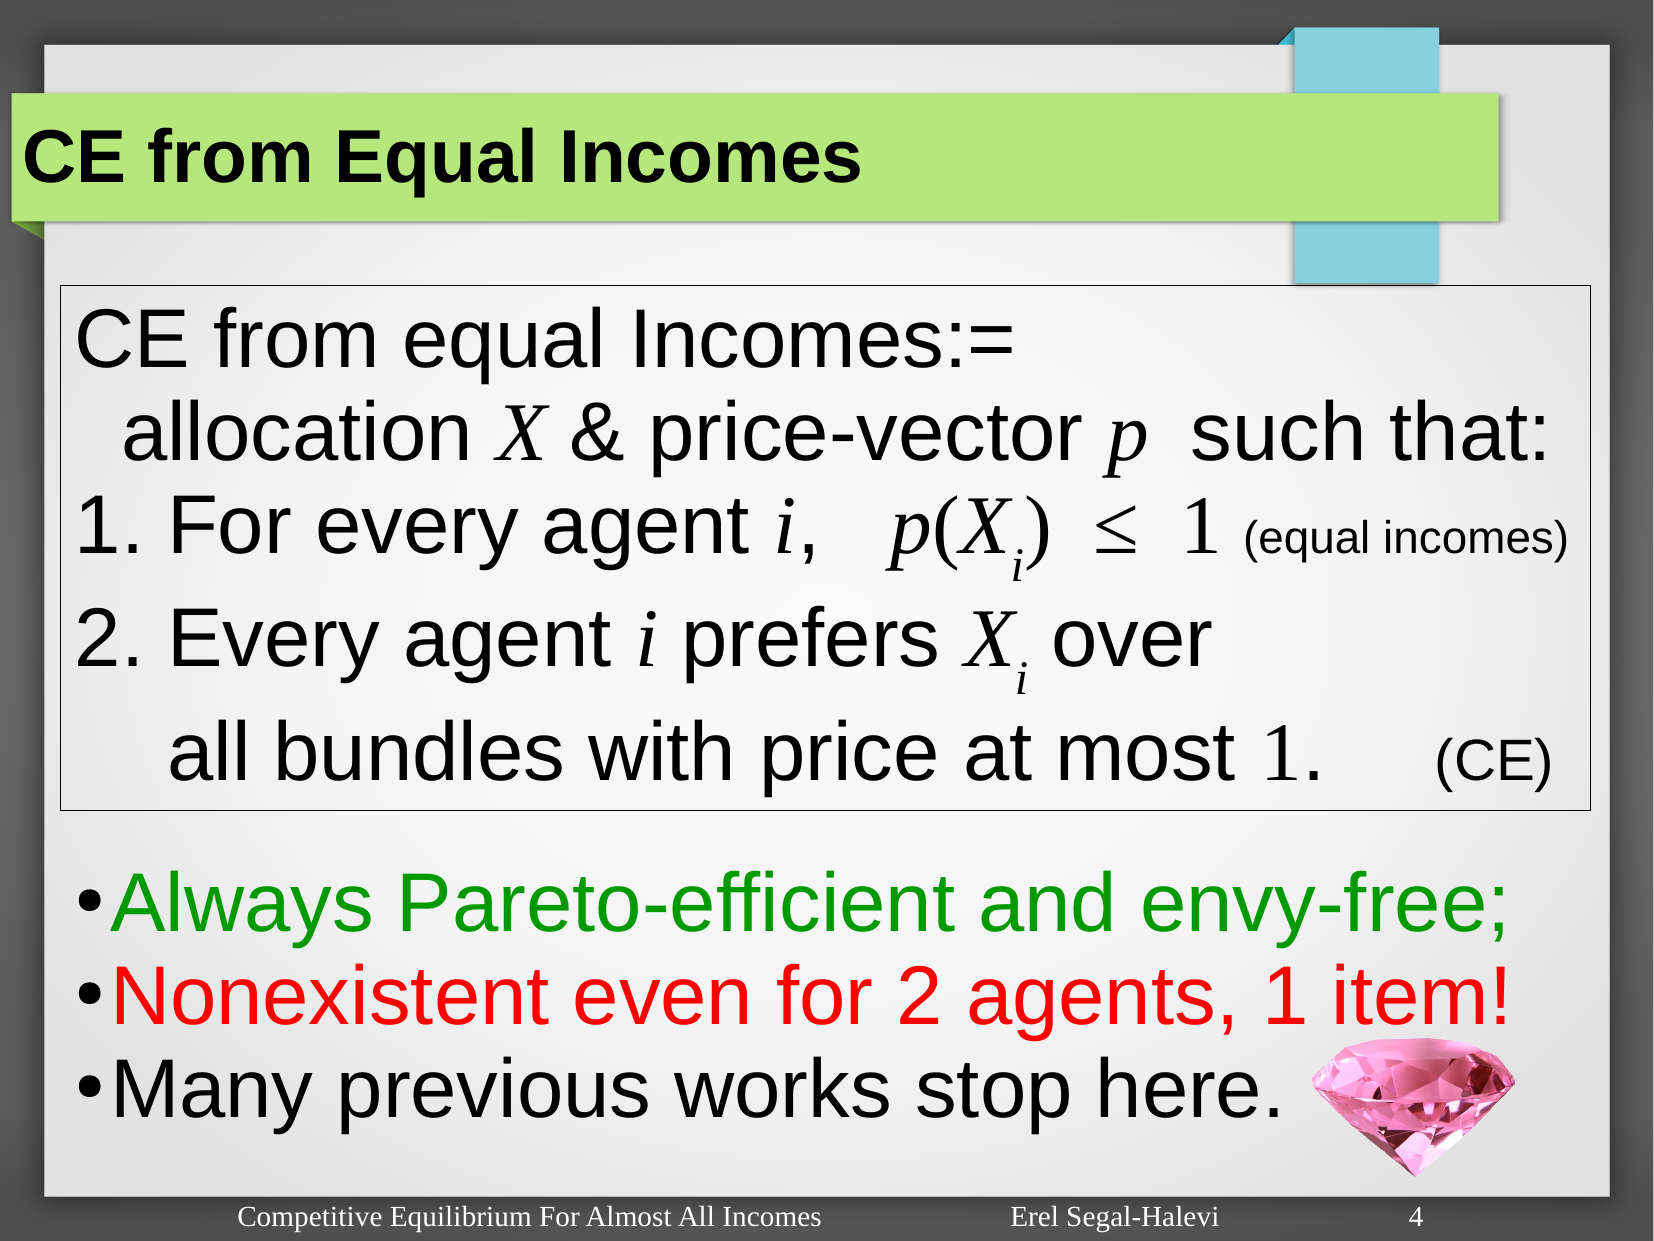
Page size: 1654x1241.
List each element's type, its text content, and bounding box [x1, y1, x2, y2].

picture [0, 0, 1654, 1241]
title CE from Equal Incomes [22, 71, 1654, 241]
text_box Always Pareto-efficient and envy-free; Nonexistent even for 2 agents, 1 item! Many previous works stop here. [60, 849, 1576, 1144]
text_box CE from equal Incomes:= allocation X & price-vector p such that: 1. For every agent i, p(Xi) ≤ 1 (equal incomes) 2. Every agent i prefers Xi over all bundles with price at most 1. (CE) [60, 285, 1591, 811]
